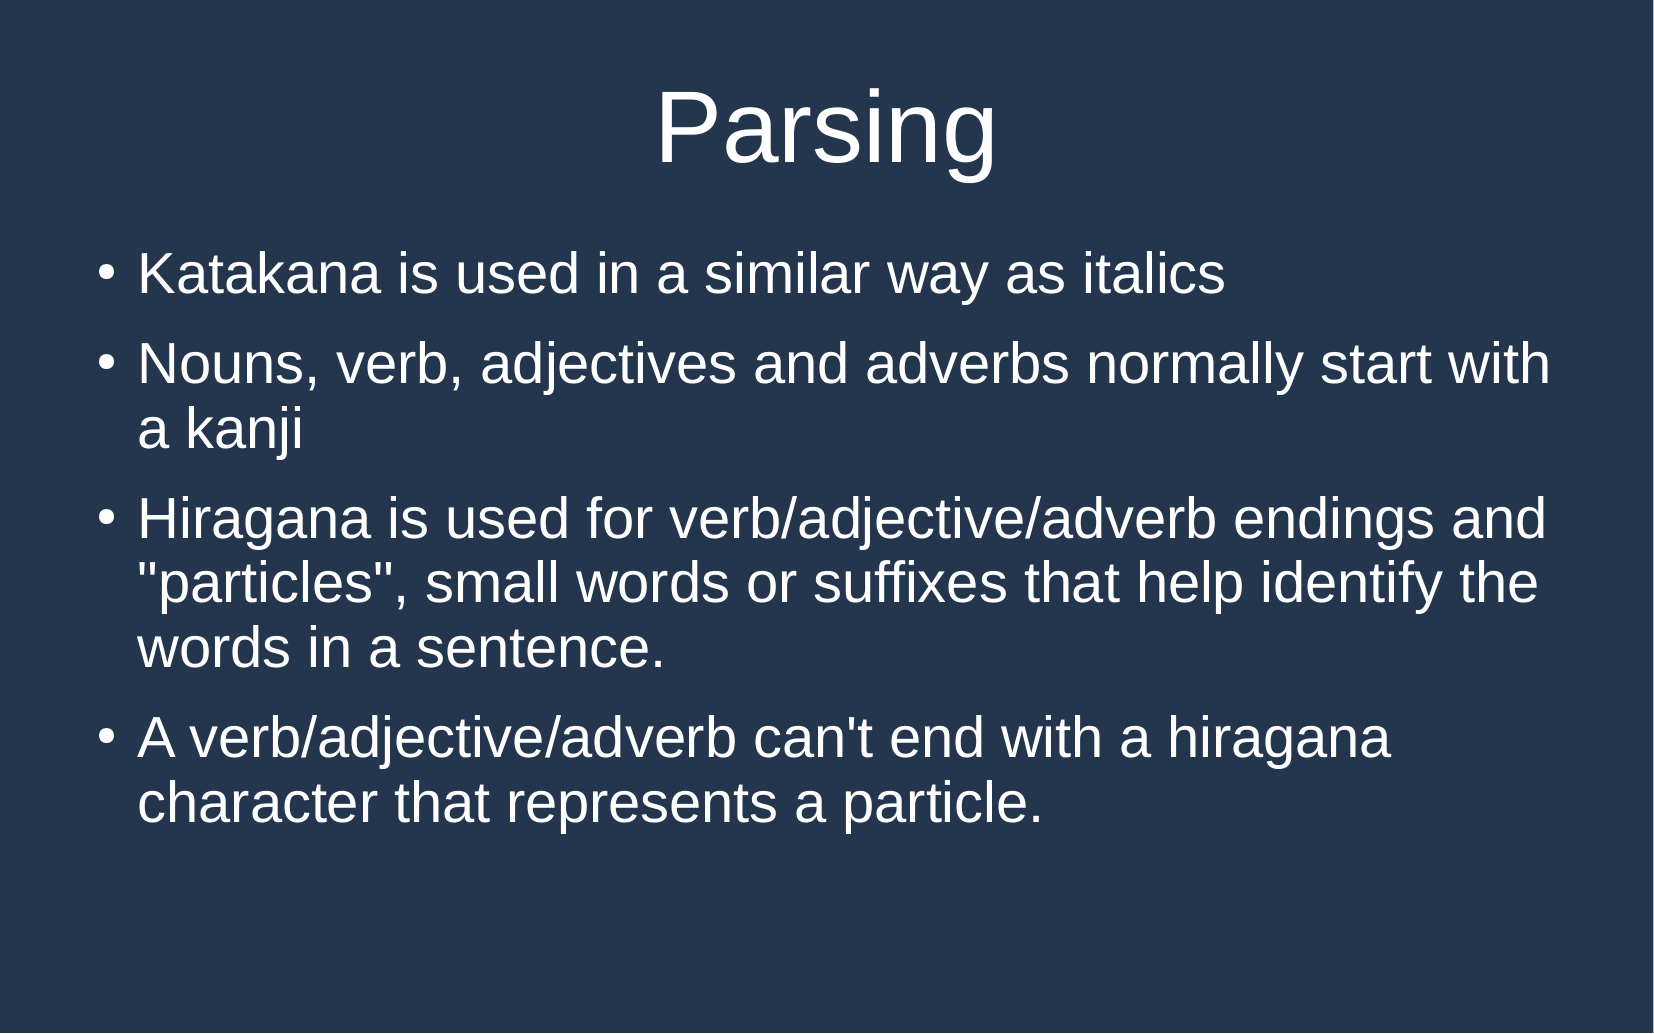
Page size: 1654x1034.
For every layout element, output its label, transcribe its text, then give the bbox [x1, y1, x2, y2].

list Katakana is used in a similar way as italics Nouns, verb, adjectives and adverbs normally start with a kanji Hiragana is used for verb/adjective/adverb endings and "particles", small words or suffixes that help identify the words in a sentence. A verb/adjective/adverb can't end with a hiragana character that represents a particle. [82, 241, 1571, 842]
title Parsing [82, 41, 1571, 214]
